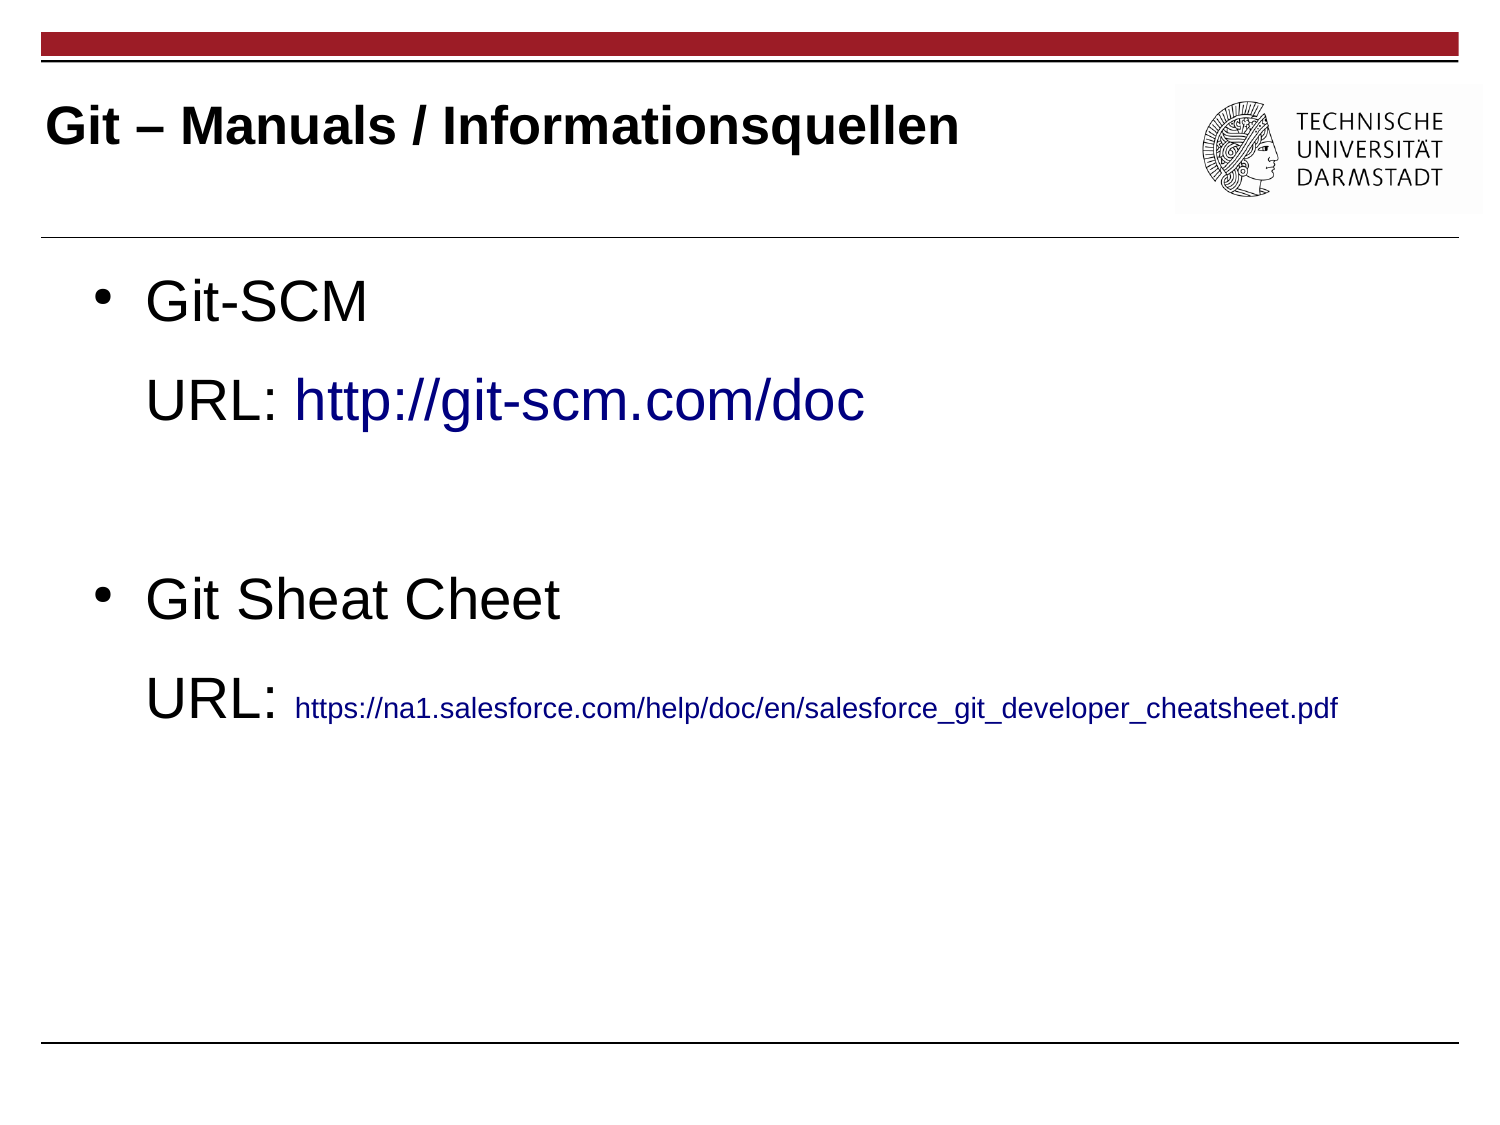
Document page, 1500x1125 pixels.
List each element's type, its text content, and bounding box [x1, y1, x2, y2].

list Git-SCM URL: http://git-scm.com/doc Git Sheat Cheet URL: https://na1.salesforce.com/help/doc/en/salesforce_git_developer_cheatsheet.pdf [75, 263, 1395, 1051]
text_box Git – Manuals / Informationsquellen [45, 80, 1156, 165]
picture [1175, 84, 1483, 214]
